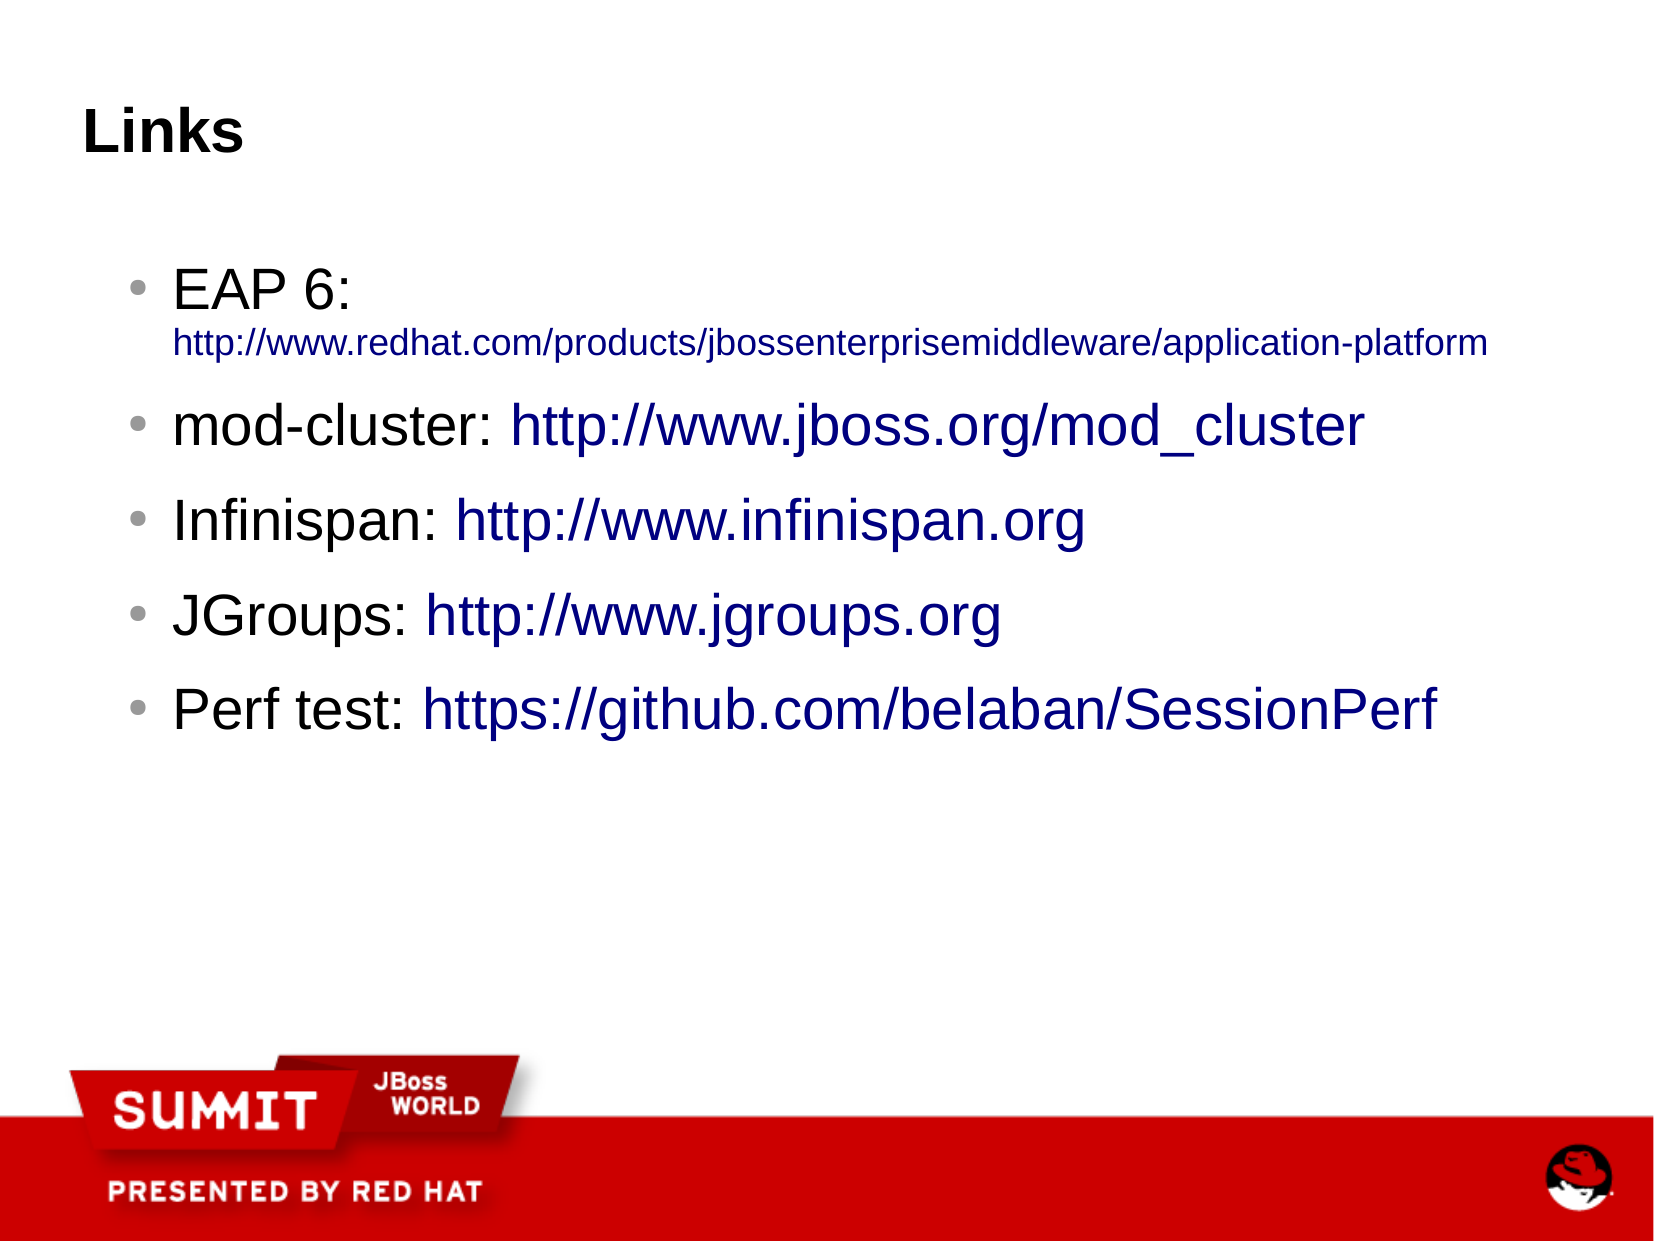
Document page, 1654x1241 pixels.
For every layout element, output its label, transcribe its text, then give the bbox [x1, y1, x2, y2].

title Links [82, 37, 1571, 226]
list EAP 6: http://www.redhat.com/products/jbossenterprisemiddleware/application-platform mod-cluster: http://www.jboss.org/mod_cluster Infinispan: http://www.infinispan.org JGroups: http://www.jgroups.org Perf test: https://github.com/belaban/SessionPerf [112, 256, 1601, 1051]
picture [0, 1043, 1654, 1241]
